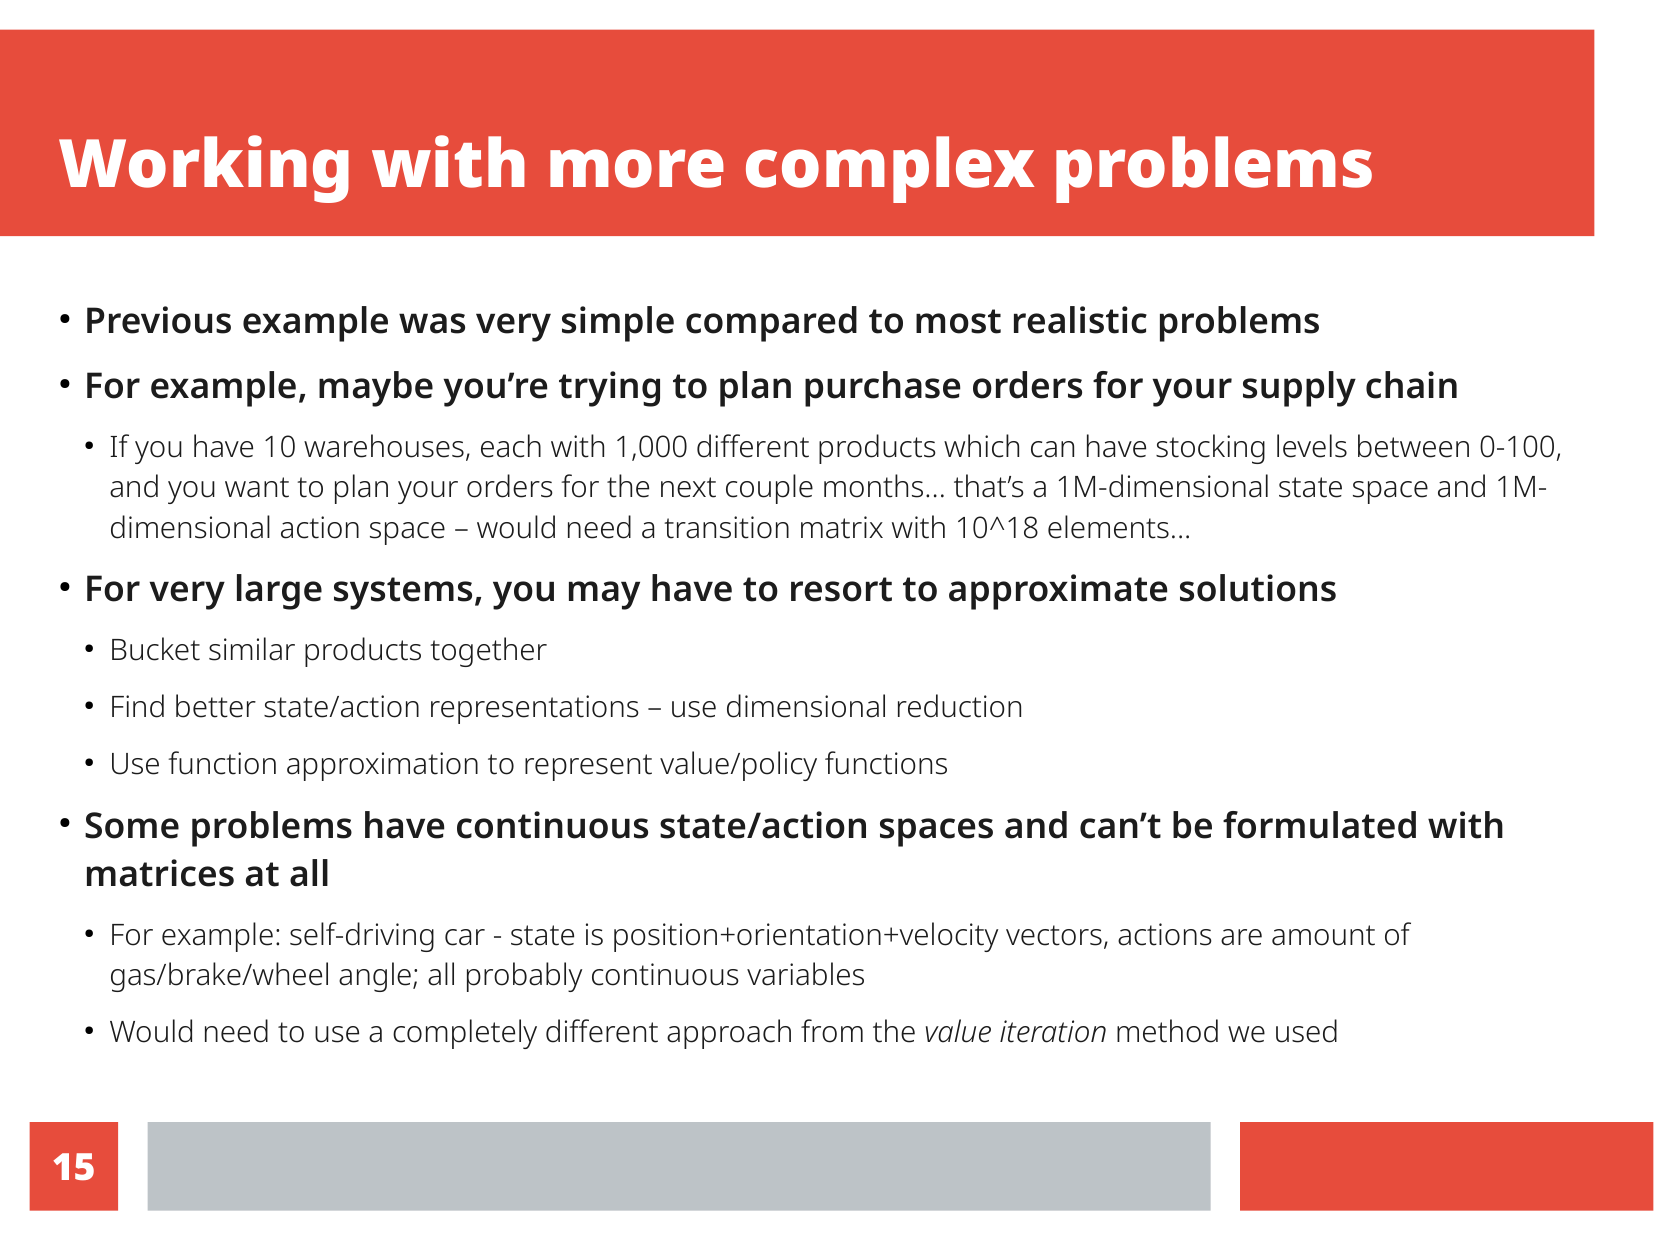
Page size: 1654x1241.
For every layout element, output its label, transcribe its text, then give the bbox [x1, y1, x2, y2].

list Previous example was very simple compared to most realistic problems For example, maybe you’re trying to plan purchase orders for your supply chain If you have 10 warehouses, each with 1,000 different products which can have stocking levels between 0-100, and you want to plan your orders for the next couple months… that’s a 1M-dimensional state space and 1M-dimensional action space – would need a transition matrix with 10^18 elements... For very large systems, you may have to resort to approximate solutions Bucket similar products together Find better state/action representations – use dimensional reduction Use function approximation to represent value/policy functions Some problems have continuous state/action spaces and can’t be formulated with matrices at all For example: self-driving car - state is position+orientation+velocity vectors, actions are amount of gas/brake/wheel angle; all probably continuous variables Would need to use a completely different approach from the value iteration method we used [59, 295, 1565, 1063]
title Working with more complex problems [59, 59, 1595, 207]
